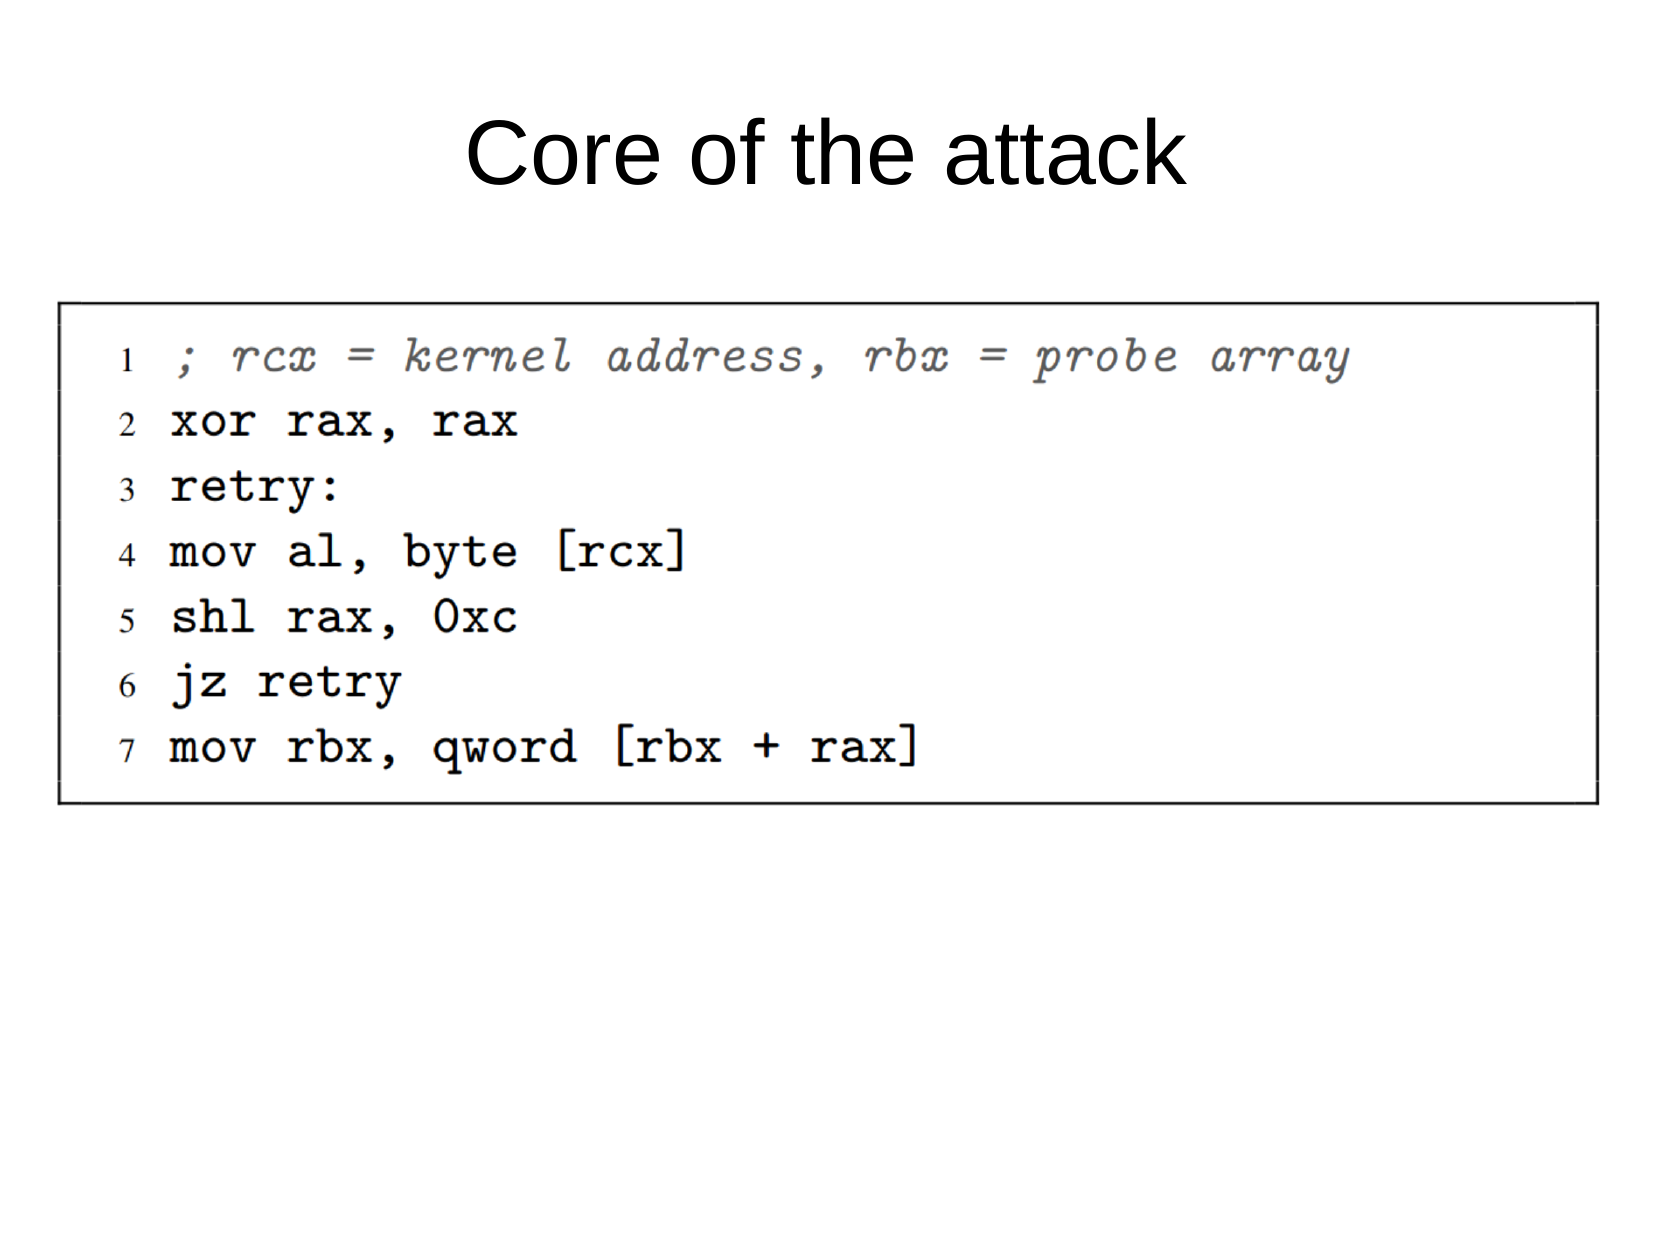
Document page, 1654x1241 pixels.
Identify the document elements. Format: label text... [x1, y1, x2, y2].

title Core of the attack [82, 49, 1571, 257]
picture [37, 267, 1616, 826]
